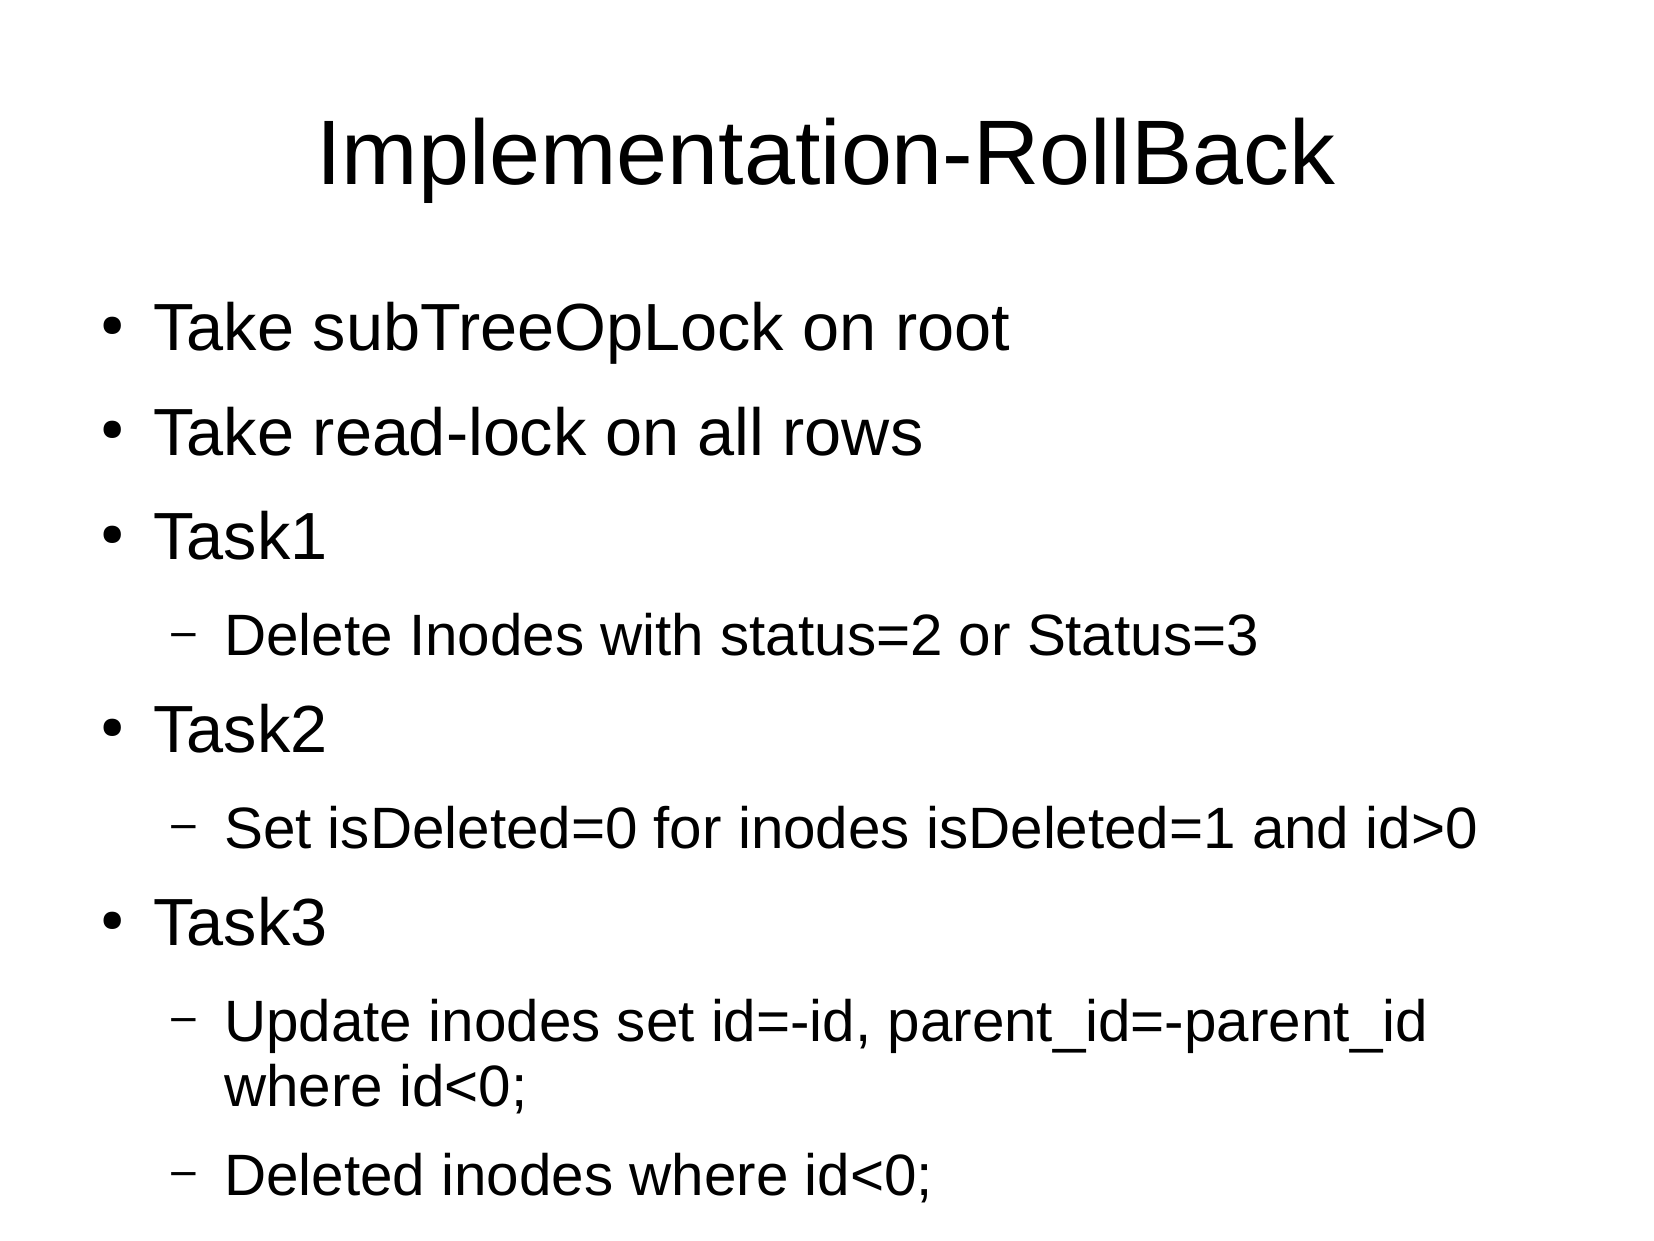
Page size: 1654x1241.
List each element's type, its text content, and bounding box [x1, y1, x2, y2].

list Take subTreeOpLock on root Take read-lock on all rows Task1 Delete Inodes with status=2 or Status=3 Task2 Set isDeleted=0 for inodes isDeleted=1 and id>0 Task3 Update inodes set id=-id, parent_id=-parent_id where id<0; Deleted inodes where id<0; [82, 290, 1538, 1241]
title Implementation-RollBack [82, 68, 1571, 237]
